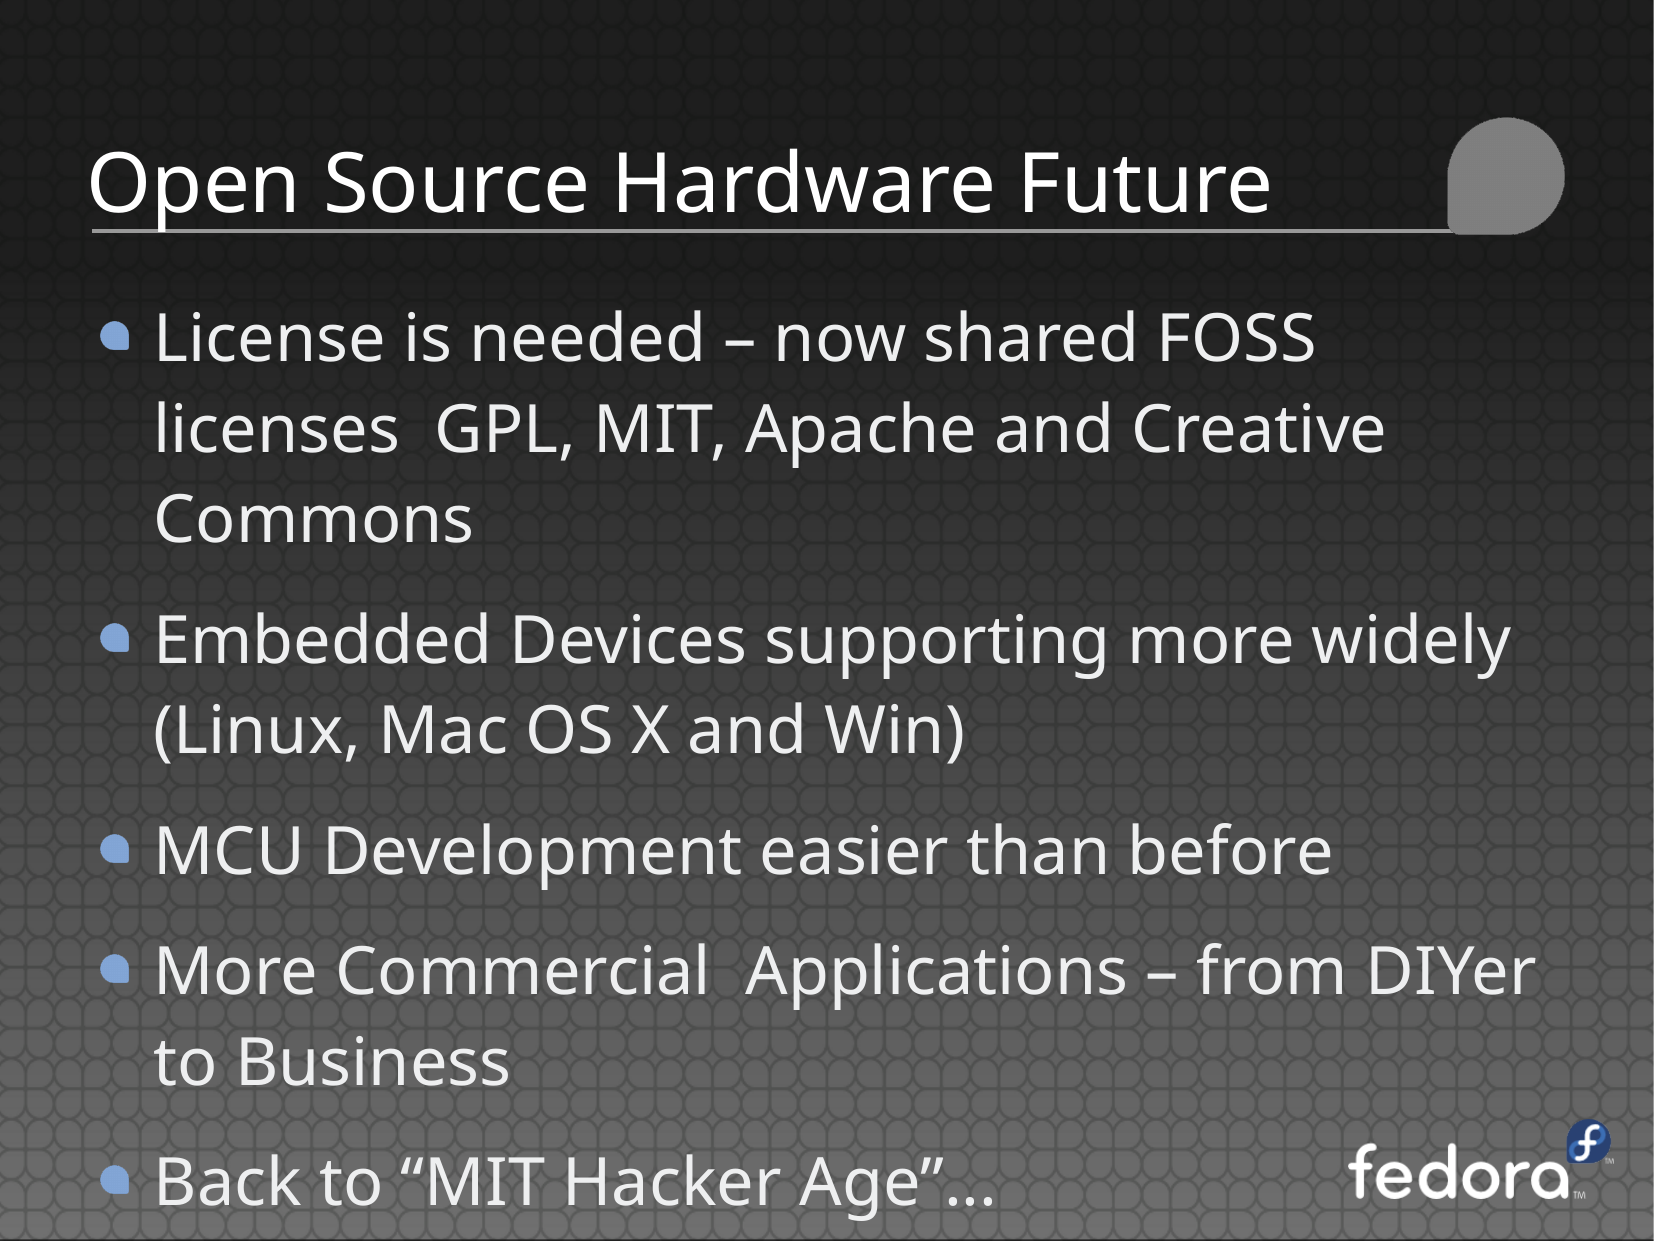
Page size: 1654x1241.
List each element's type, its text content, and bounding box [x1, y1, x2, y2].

list License is needed – now shared FOSS licenses GPL, MIT, Apache and Creative Commons Embedded Devices supporting more widely (Linux, Mac OS X and Win) MCU Development easier than before More Commercial Applications – from DIYer to Business Back to “MIT Hacker Age”... [82, 290, 1571, 1031]
title Open Source Hardware Future [86, 112, 1576, 249]
picture [0, 0, 1654, 1241]
